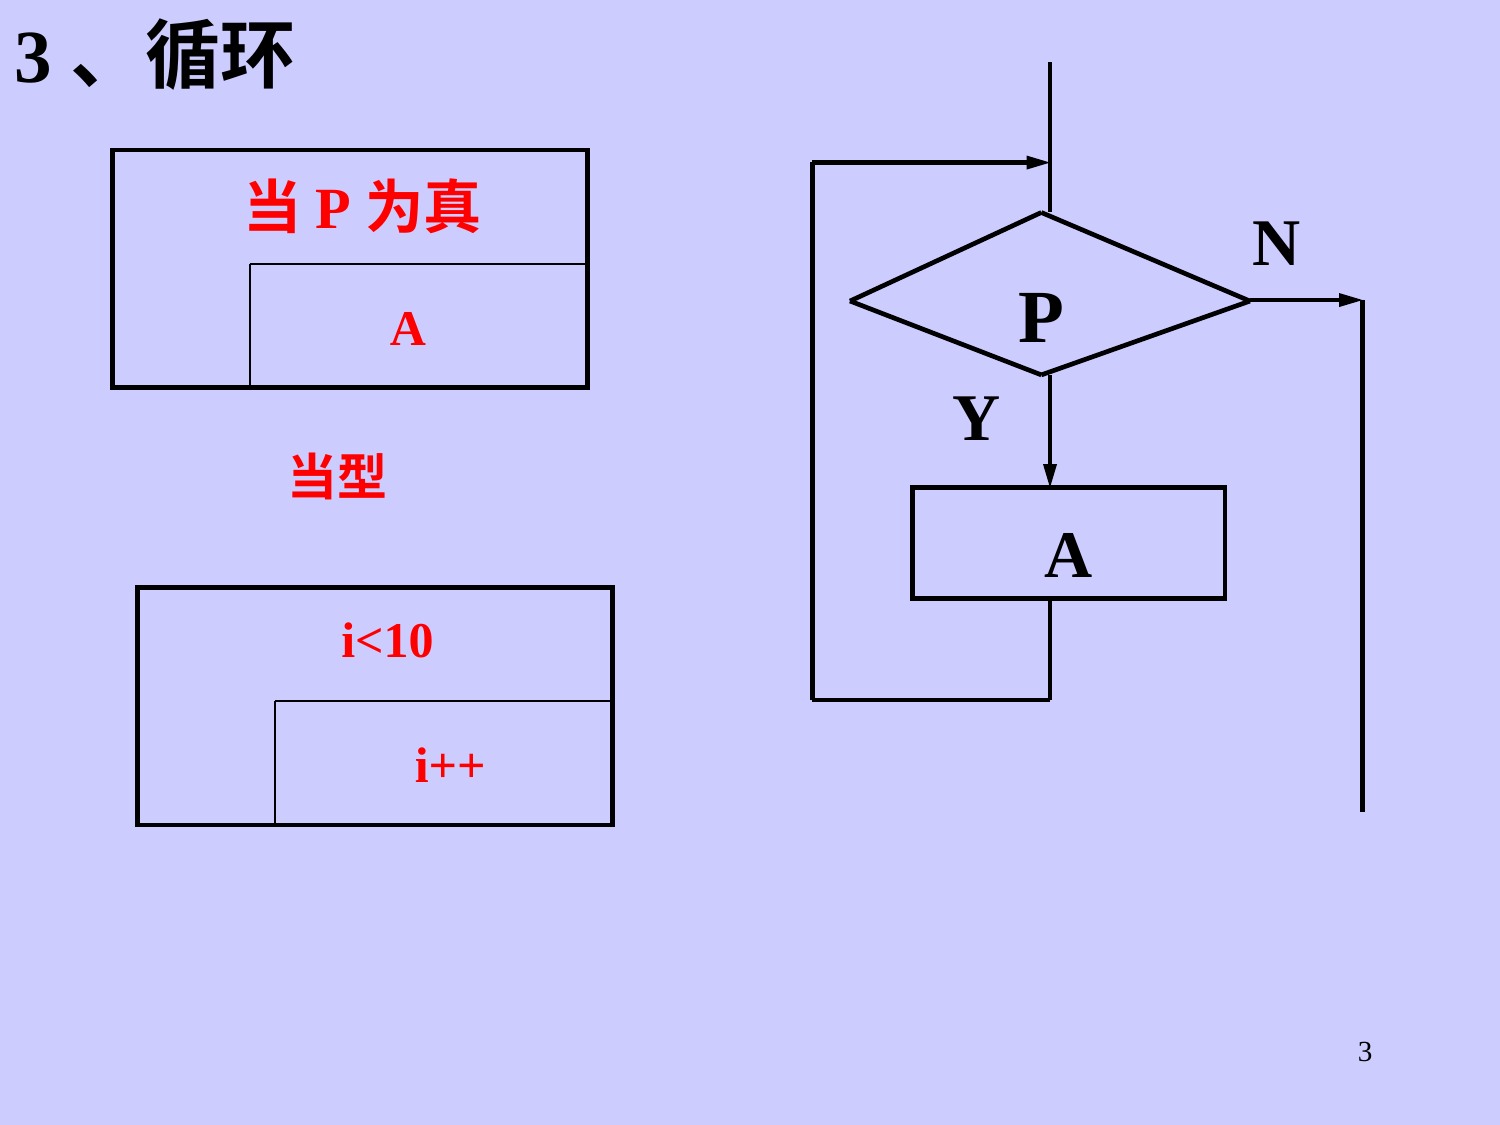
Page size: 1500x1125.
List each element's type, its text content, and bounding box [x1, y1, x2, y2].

text_box N [1237, 174, 1313, 287]
text_box P [936, 256, 1146, 360]
text_box <编号> [1074, 1025, 1388, 1101]
text_box 当P为真 [212, 162, 513, 248]
text_box i++ [399, 724, 626, 801]
text_box i<10 [237, 599, 538, 676]
text_box 3、循环 [0, 0, 363, 106]
text_box Y [937, 349, 1013, 462]
text_box 当型 [150, 437, 526, 513]
text_box A [912, 487, 1225, 599]
text_box A [375, 287, 601, 363]
